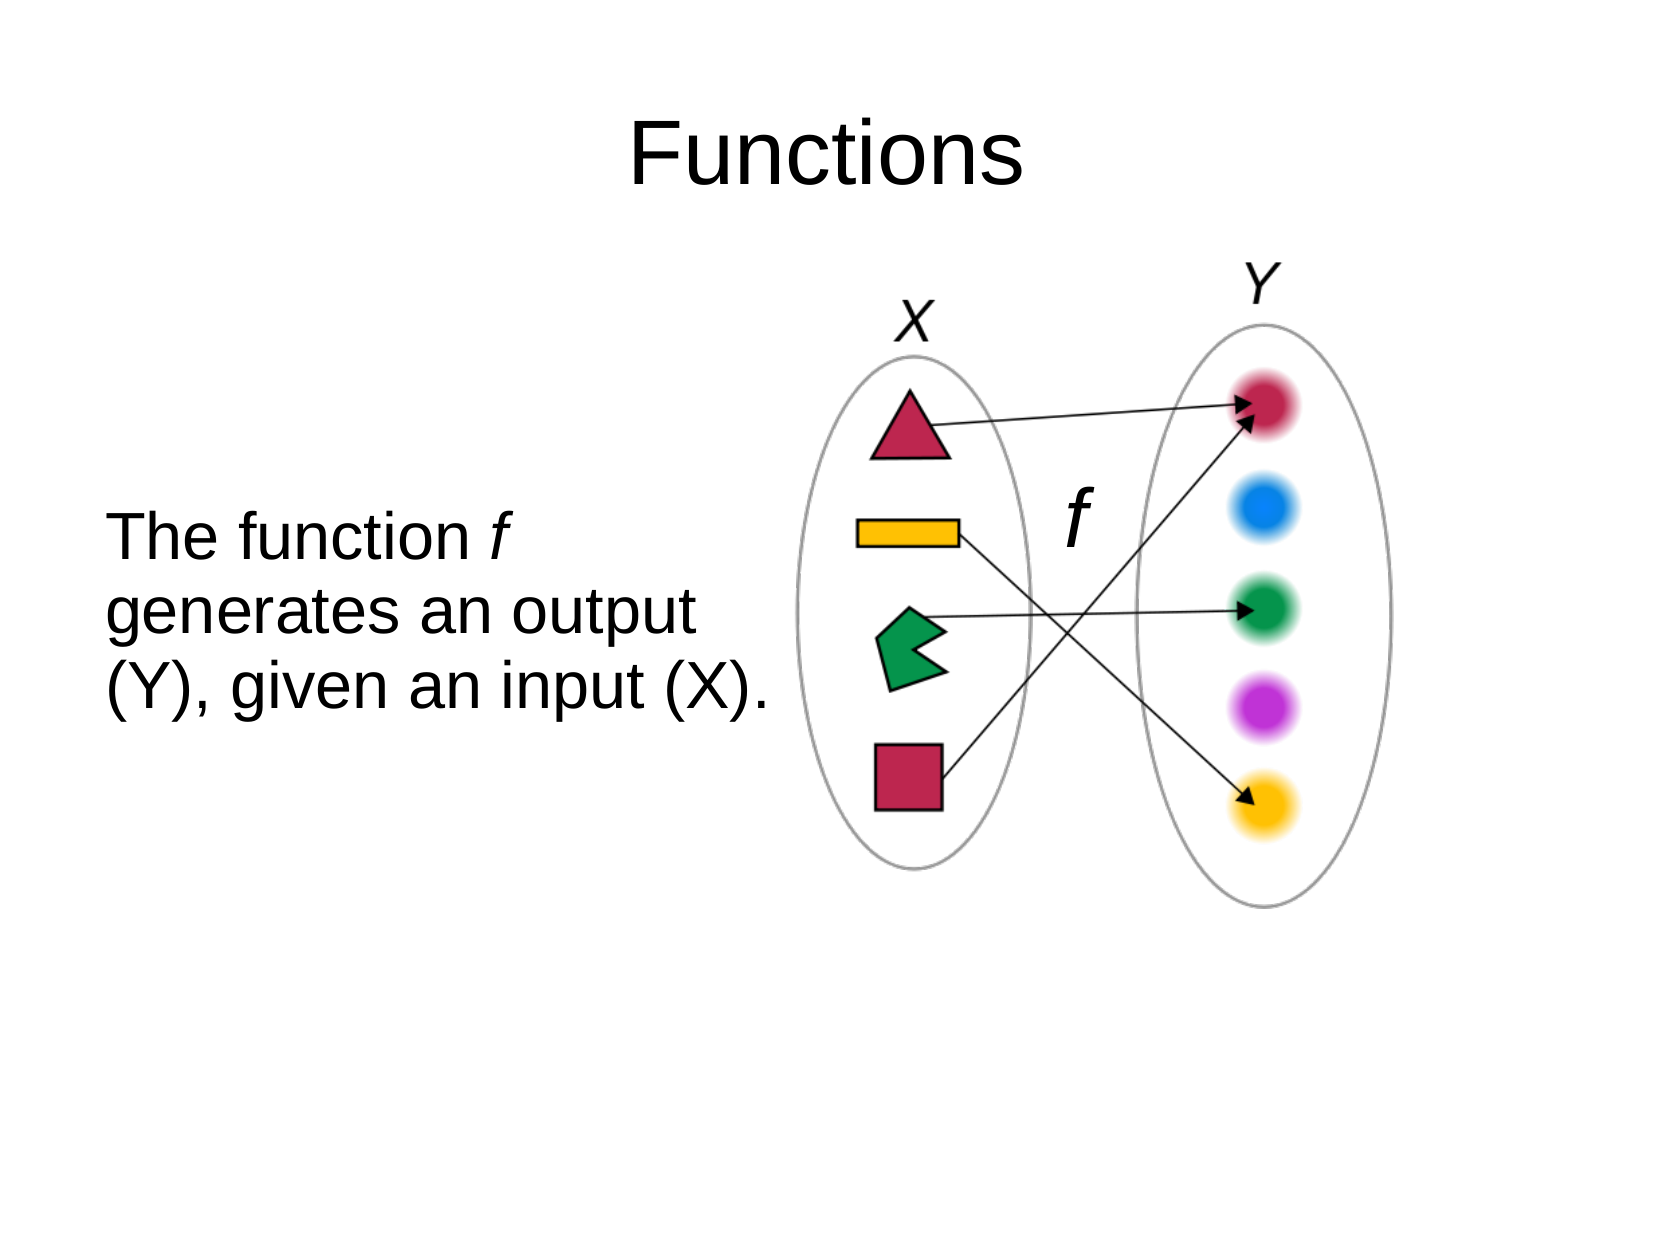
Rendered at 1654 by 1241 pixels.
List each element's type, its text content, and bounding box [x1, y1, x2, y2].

text_box f [1050, 465, 1141, 573]
picture [759, 225, 1430, 945]
list The function f generates an output (Y), given an input (X). [105, 290, 816, 1010]
title Functions [82, 49, 1571, 257]
